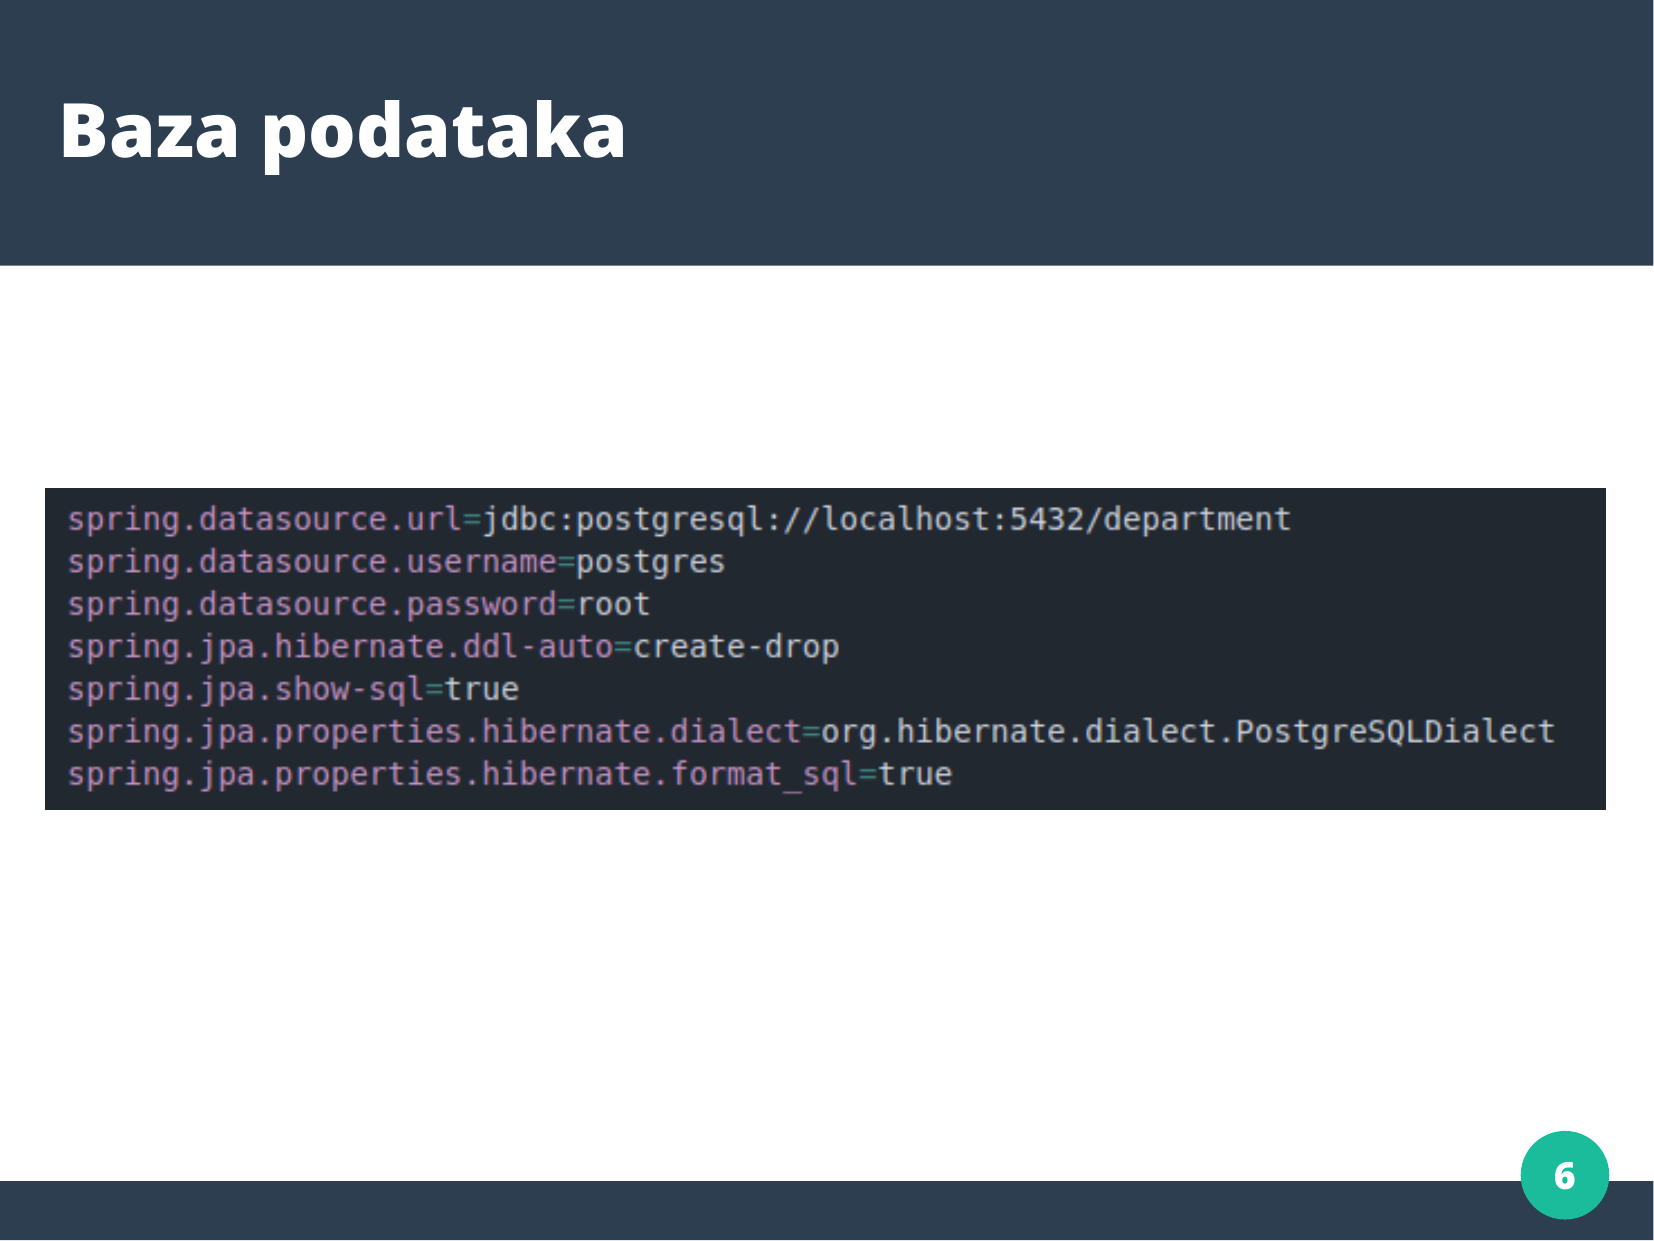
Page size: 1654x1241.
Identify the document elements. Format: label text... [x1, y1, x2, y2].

picture [45, 488, 1606, 811]
title Baza podataka [59, 49, 1595, 207]
